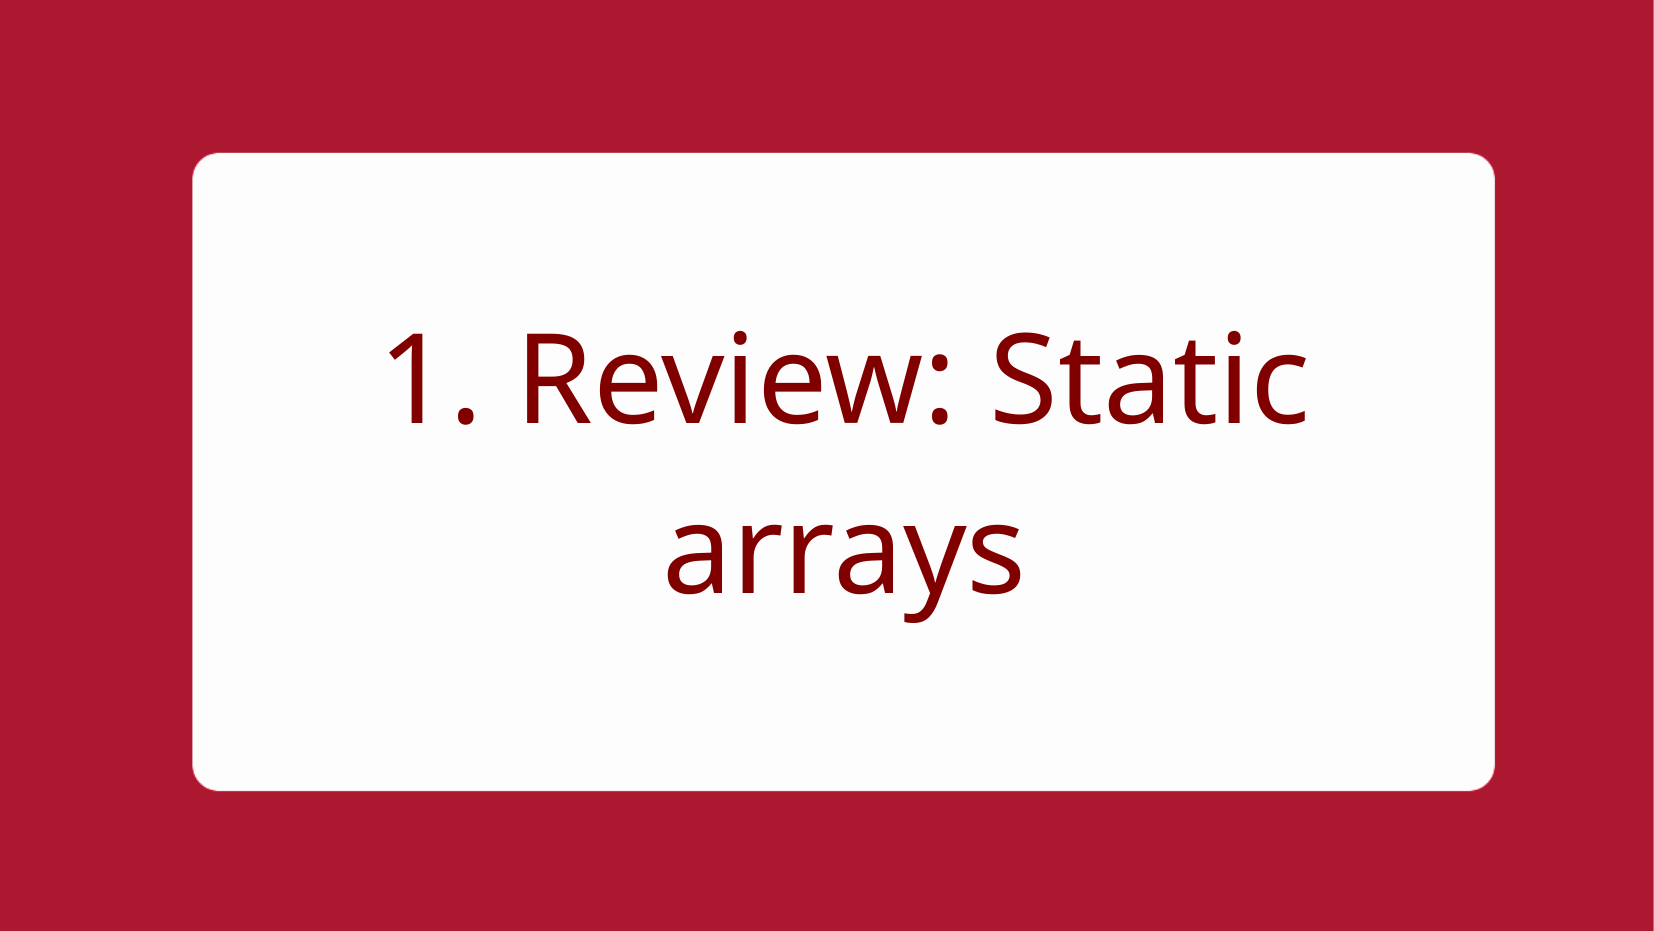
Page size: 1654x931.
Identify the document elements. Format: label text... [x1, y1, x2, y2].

picture [0, 0, 1654, 931]
title 1. Review: Static arrays [201, 380, 1488, 540]
